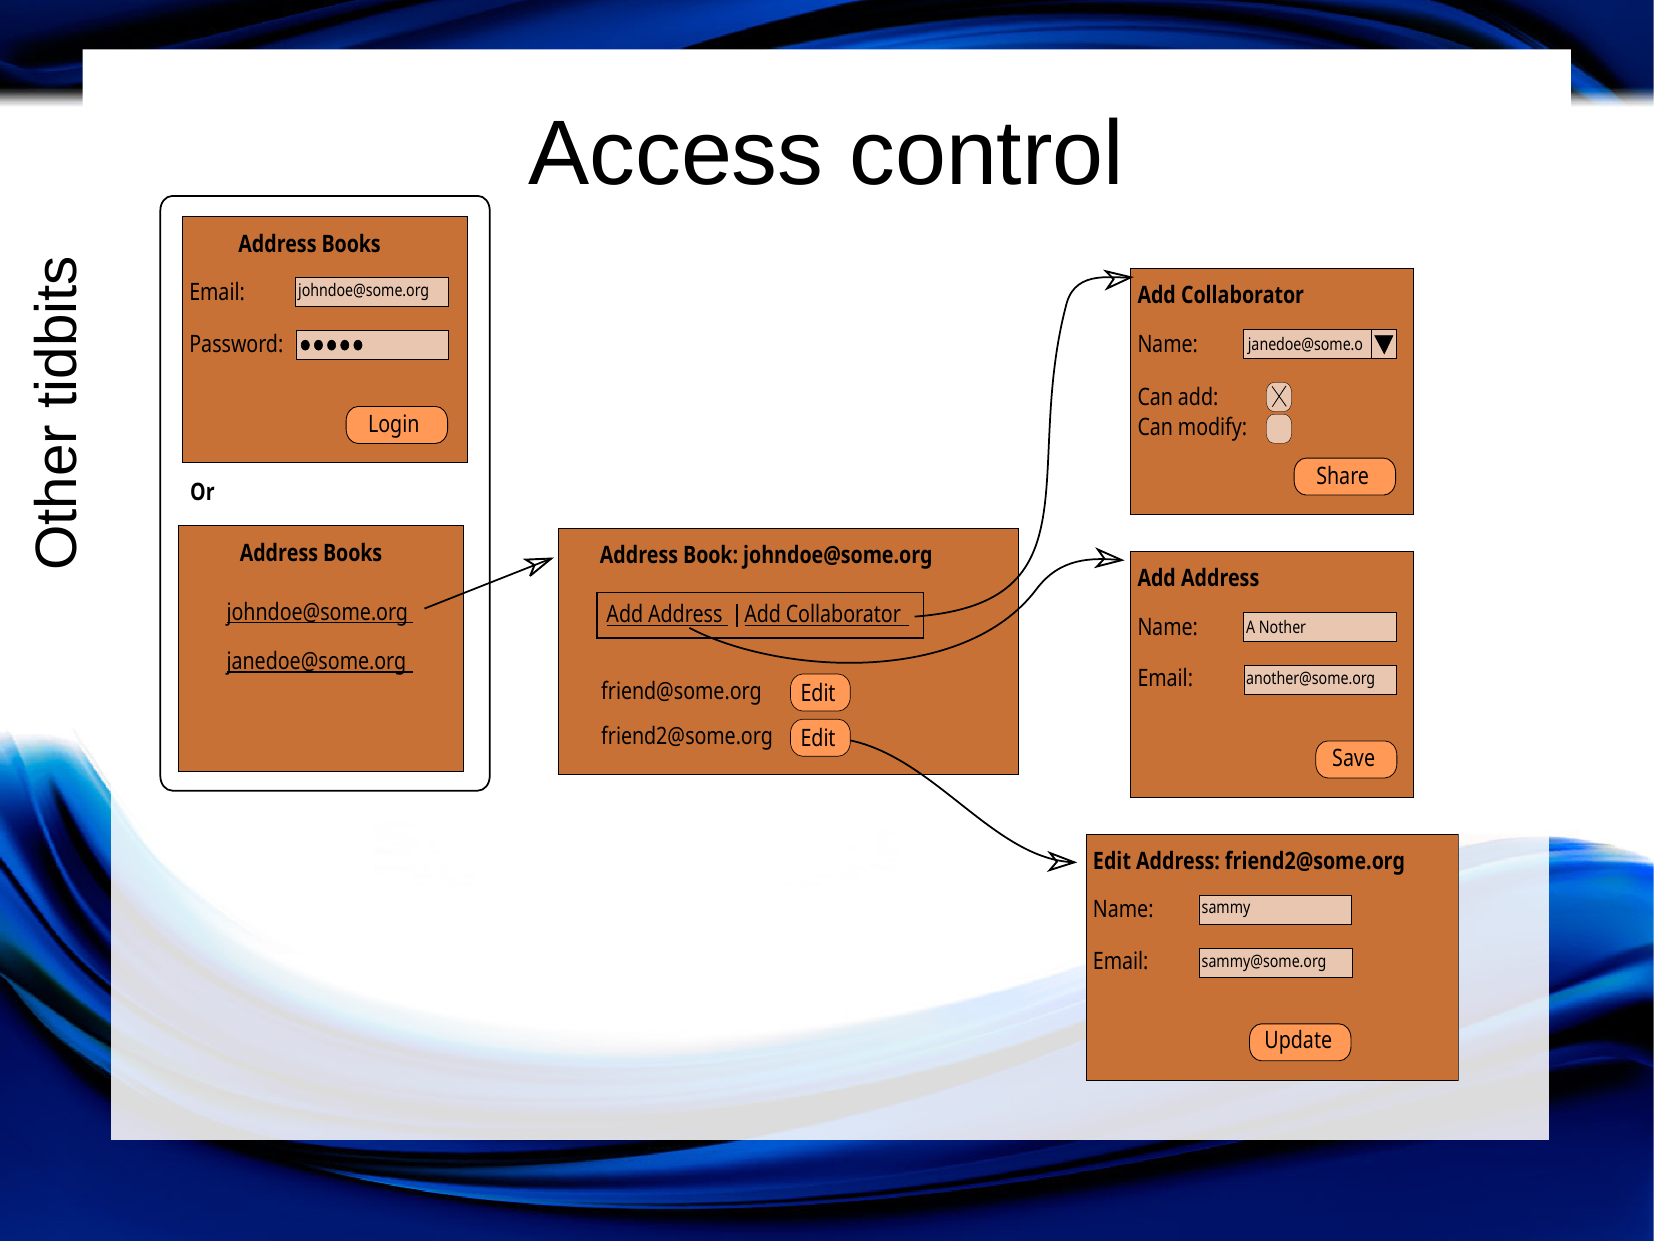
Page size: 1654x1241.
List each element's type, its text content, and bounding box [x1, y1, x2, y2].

picture [0, 0, 1654, 1241]
title Other tidbits [0, 29, 130, 798]
title Access control [130, 49, 1571, 257]
